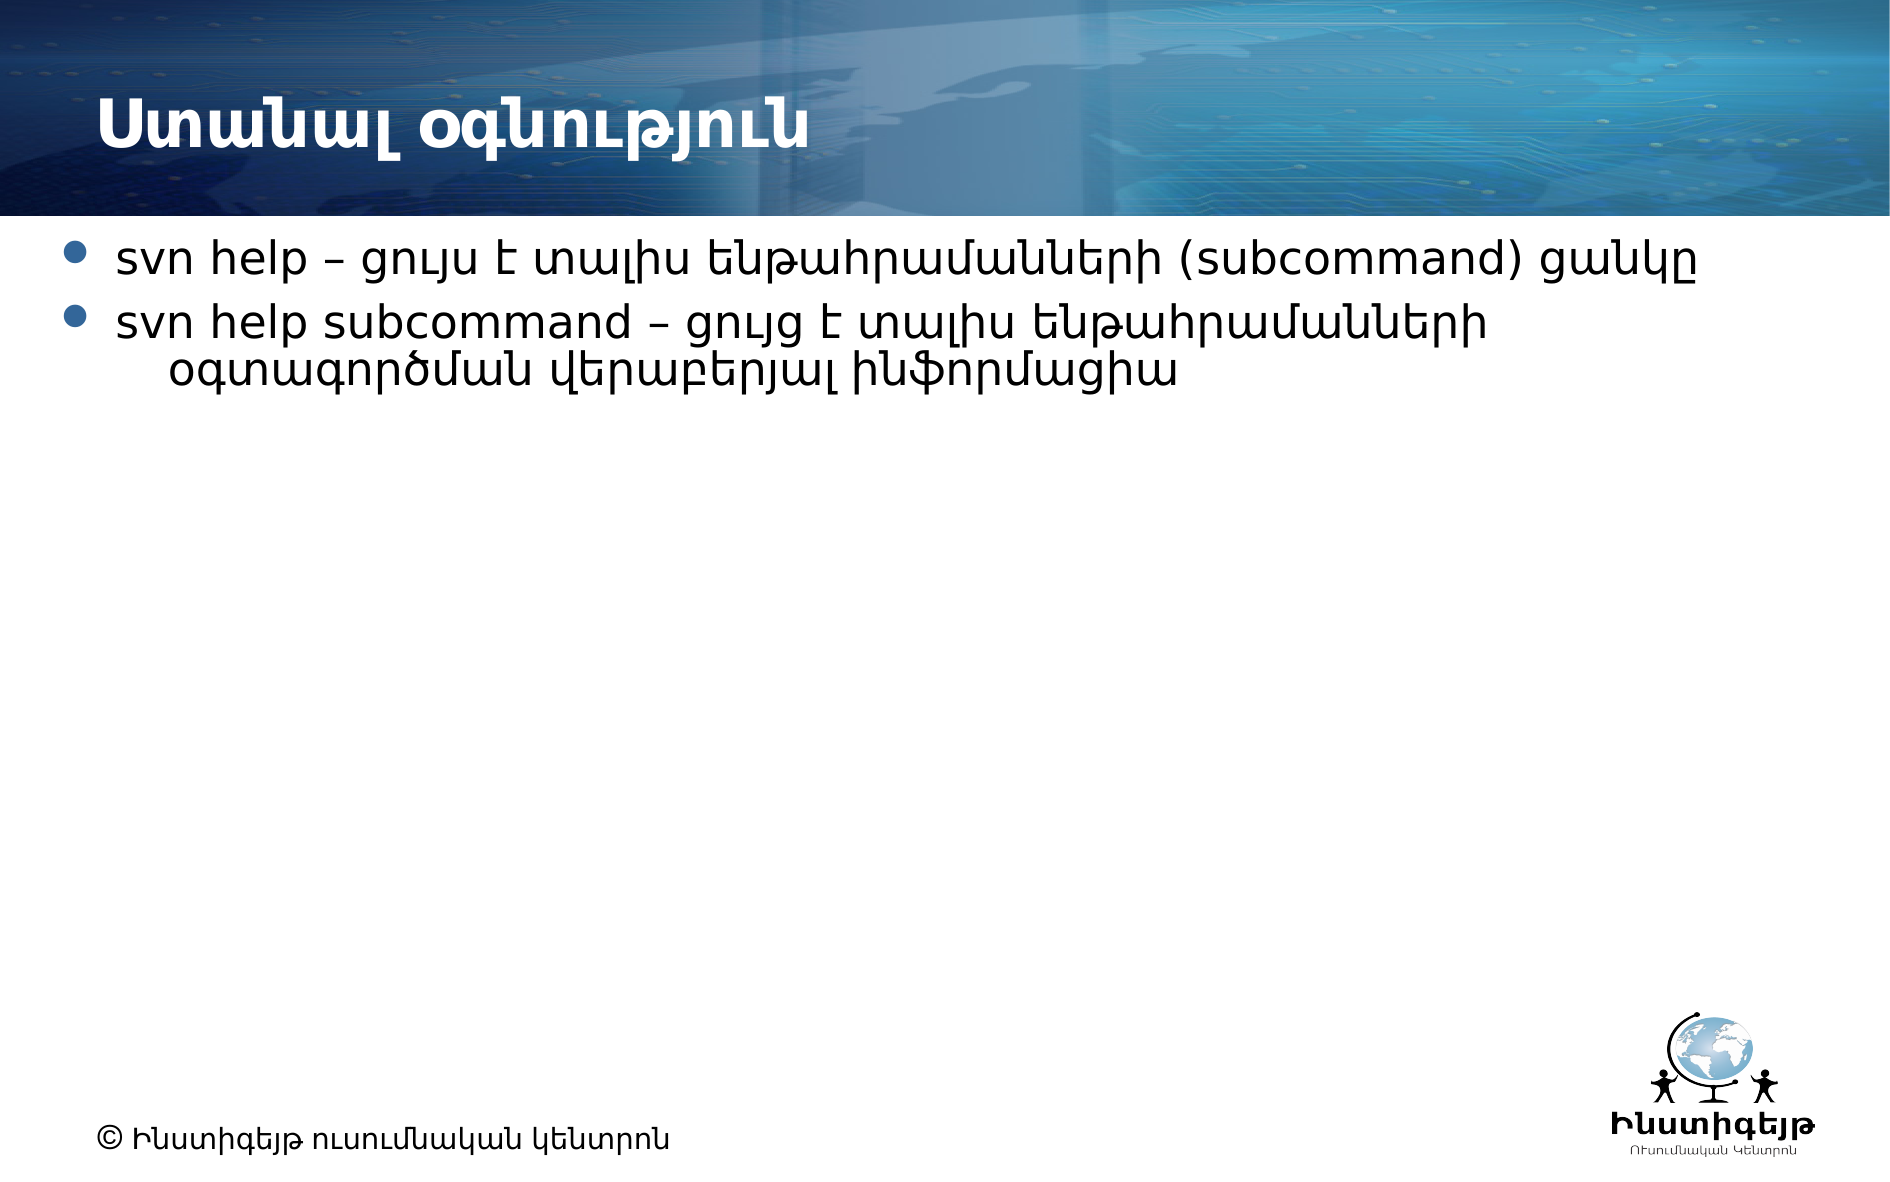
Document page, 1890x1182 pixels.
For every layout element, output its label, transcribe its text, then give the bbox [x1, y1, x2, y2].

picture [1612, 1012, 1815, 1157]
list svn help – ցույս է տալիս ենթահրամանների (subcommand) ցանկը svn help subcommand – ցույց է տալիս ենթահրամանների օգտագործման վերաբերյալ ինֆորմացիա [59, 236, 1831, 1001]
title Ստանալ օգնություն [94, 54, 1793, 210]
picture [0, 0, 1890, 216]
